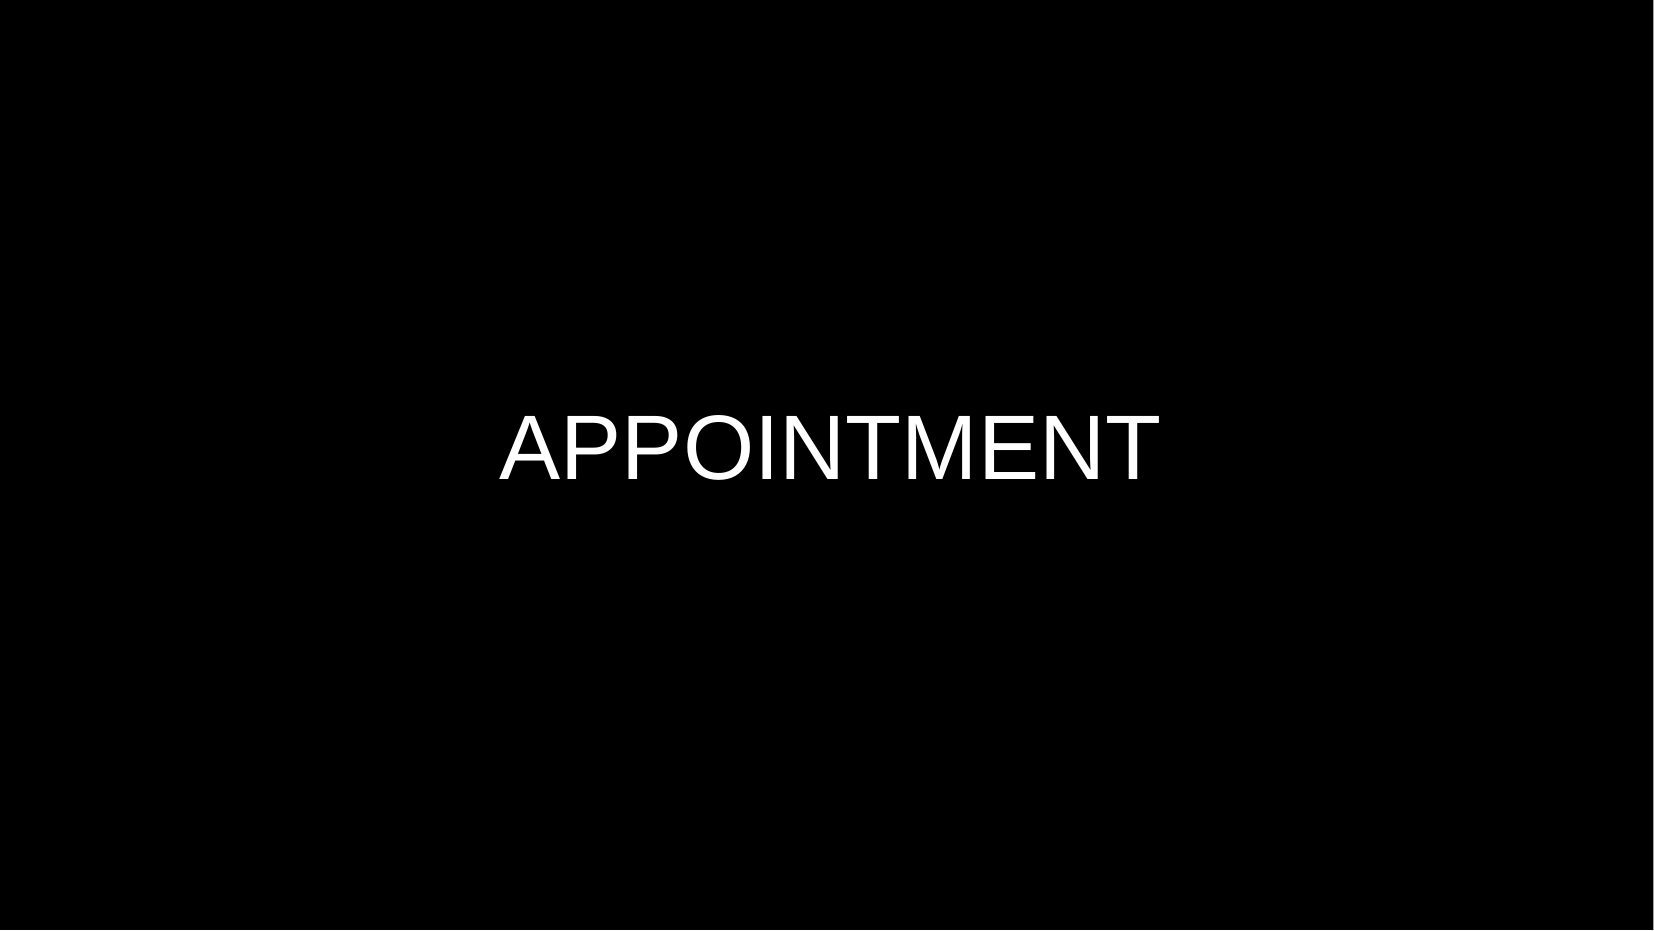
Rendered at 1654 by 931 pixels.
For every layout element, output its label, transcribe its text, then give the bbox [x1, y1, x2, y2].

title APPOINTMENT [86, 369, 1576, 526]
